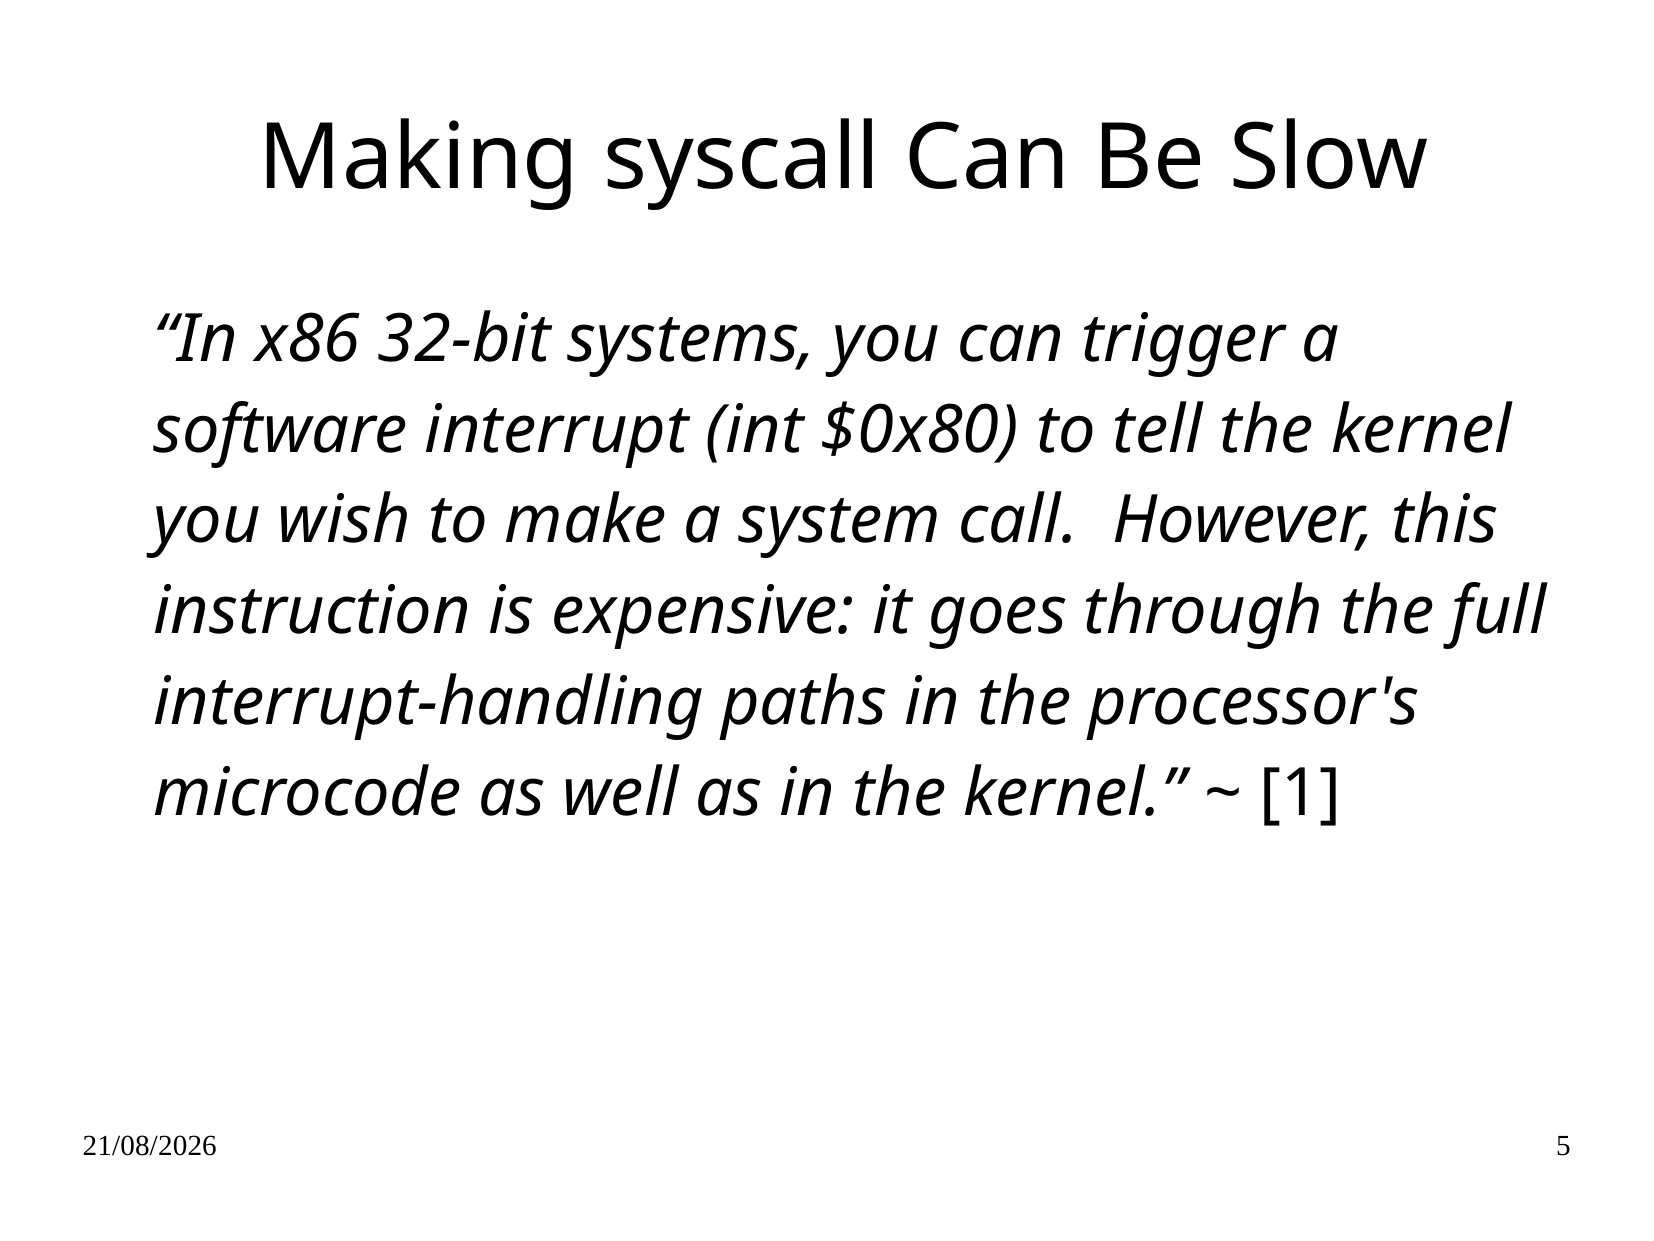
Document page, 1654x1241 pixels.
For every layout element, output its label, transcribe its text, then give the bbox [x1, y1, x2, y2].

list “In x86 32-bit systems, you can trigger a software interrupt (int $0x80) to tell the kernel you wish to make a system call. However, this instruction is expensive: it goes through the full interrupt-handling paths in the processor's microcode as well as in the kernel.” ~ [1] [82, 290, 1571, 1010]
title Making syscall Can Be Slow [82, 49, 1571, 257]
